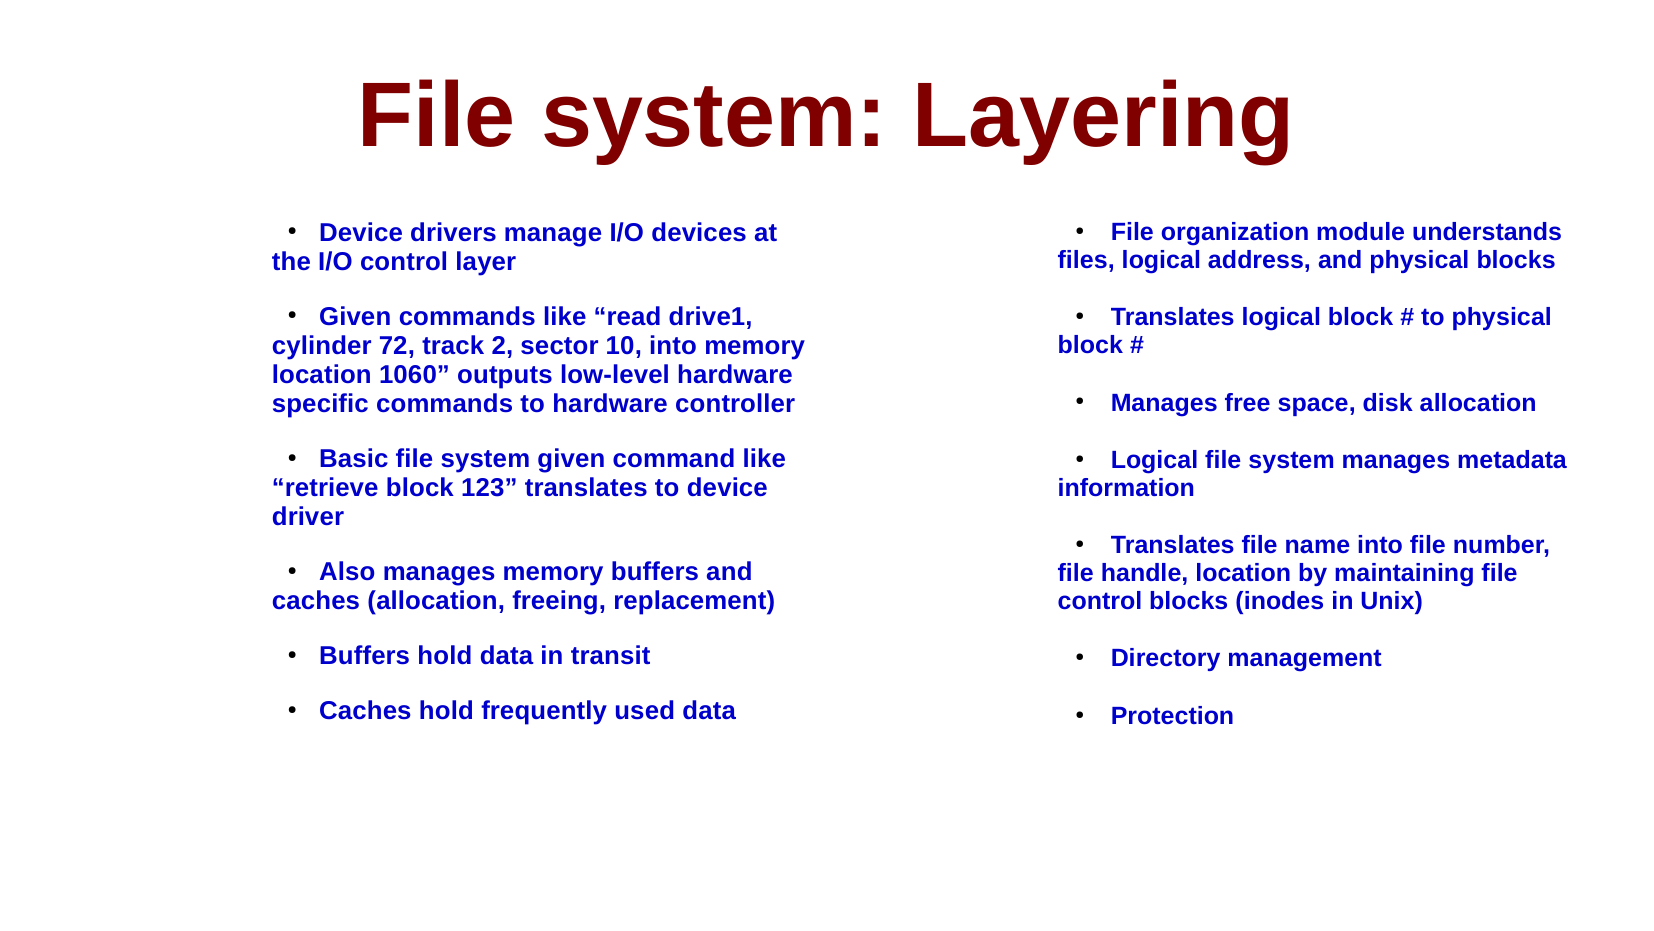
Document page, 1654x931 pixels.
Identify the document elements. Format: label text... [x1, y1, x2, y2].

list File organization module understands files, logical address, and physical blocks Translates logical block # to physical block # Manages free space, disk allocation Logical file system manages metadata information Translates file name into file number, file handle, location by maintaining file control blocks (inodes in Unix) Directory management Protection [845, 217, 1572, 757]
list Device drivers manage I/O devices at the I/O control layer Given commands like “read drive1, cylinder 72, track 2, sector 10, into memory location 1060” outputs low-level hardware specific commands to hardware controller Basic file system given command like “retrieve block 123” translates to device driver Also manages memory buffers and caches (allocation, freeing, replacement) Buffers hold data in transit Caches hold frequently used data [82, 217, 810, 757]
title File system: Layering [82, 37, 1571, 193]
